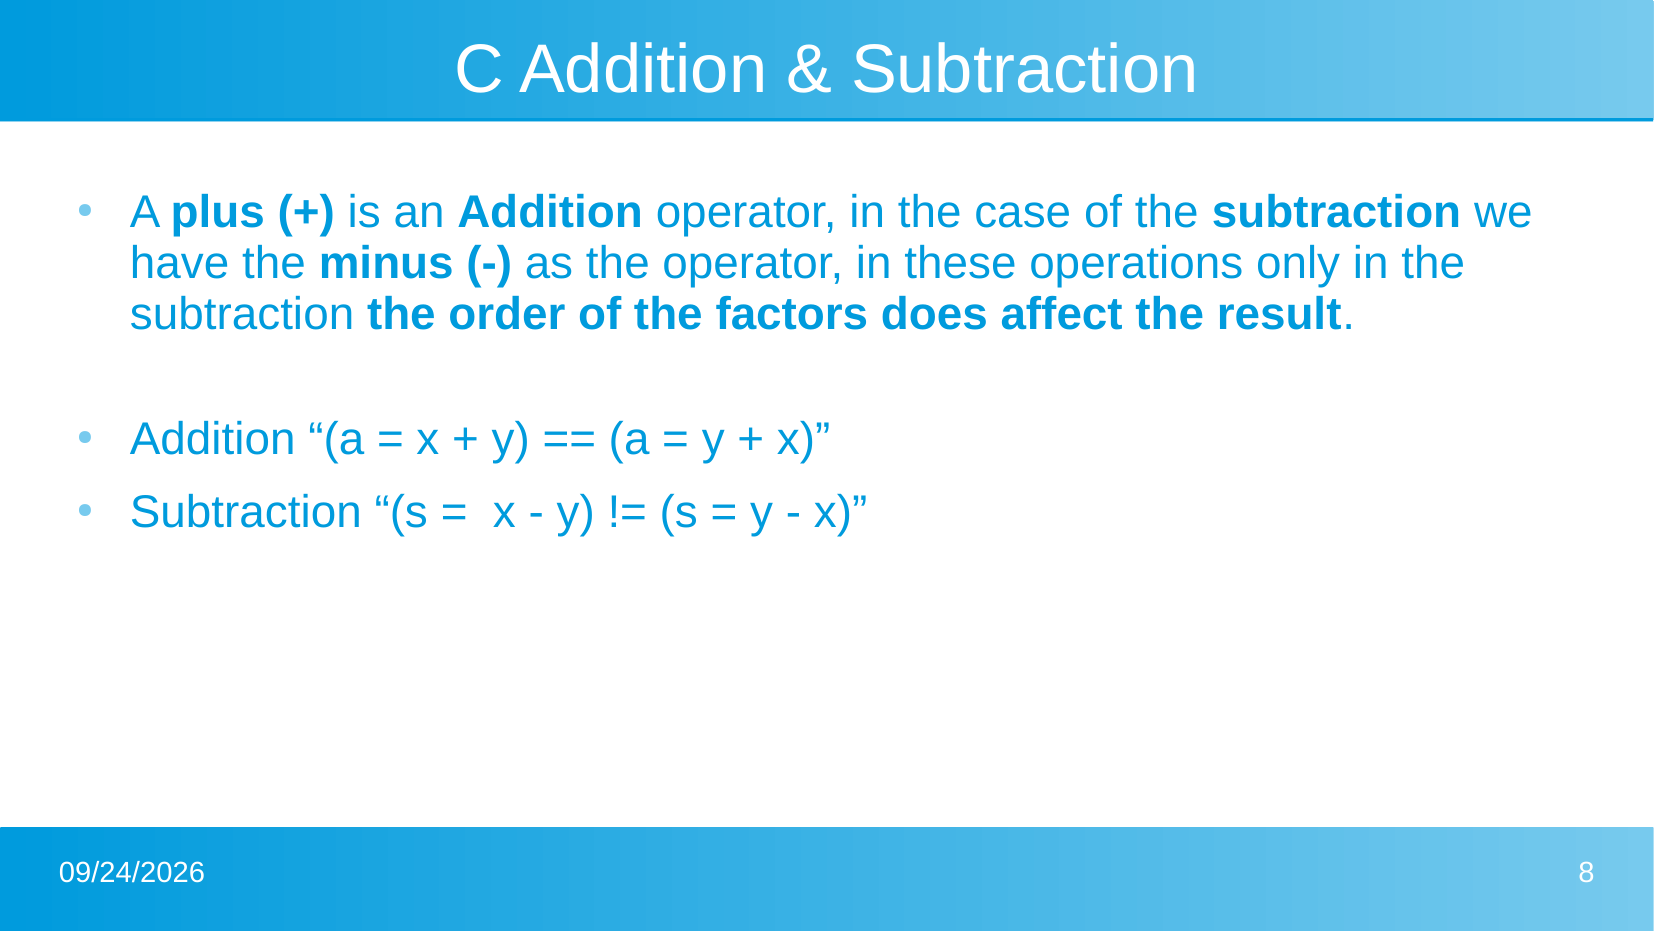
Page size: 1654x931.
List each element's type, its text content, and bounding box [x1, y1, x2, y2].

title C Addition & Subtraction [59, 29, 1595, 107]
list A plus (+) is an Addition operator, in the case of the subtraction we have the minus (-) as the operator, in these operations only in the subtraction the order of the factors does affect the result. Addition “(a = x + y) == (a = y + x)” Subtraction “(s = x - y) != (s = y - x)” [59, 107, 1595, 699]
